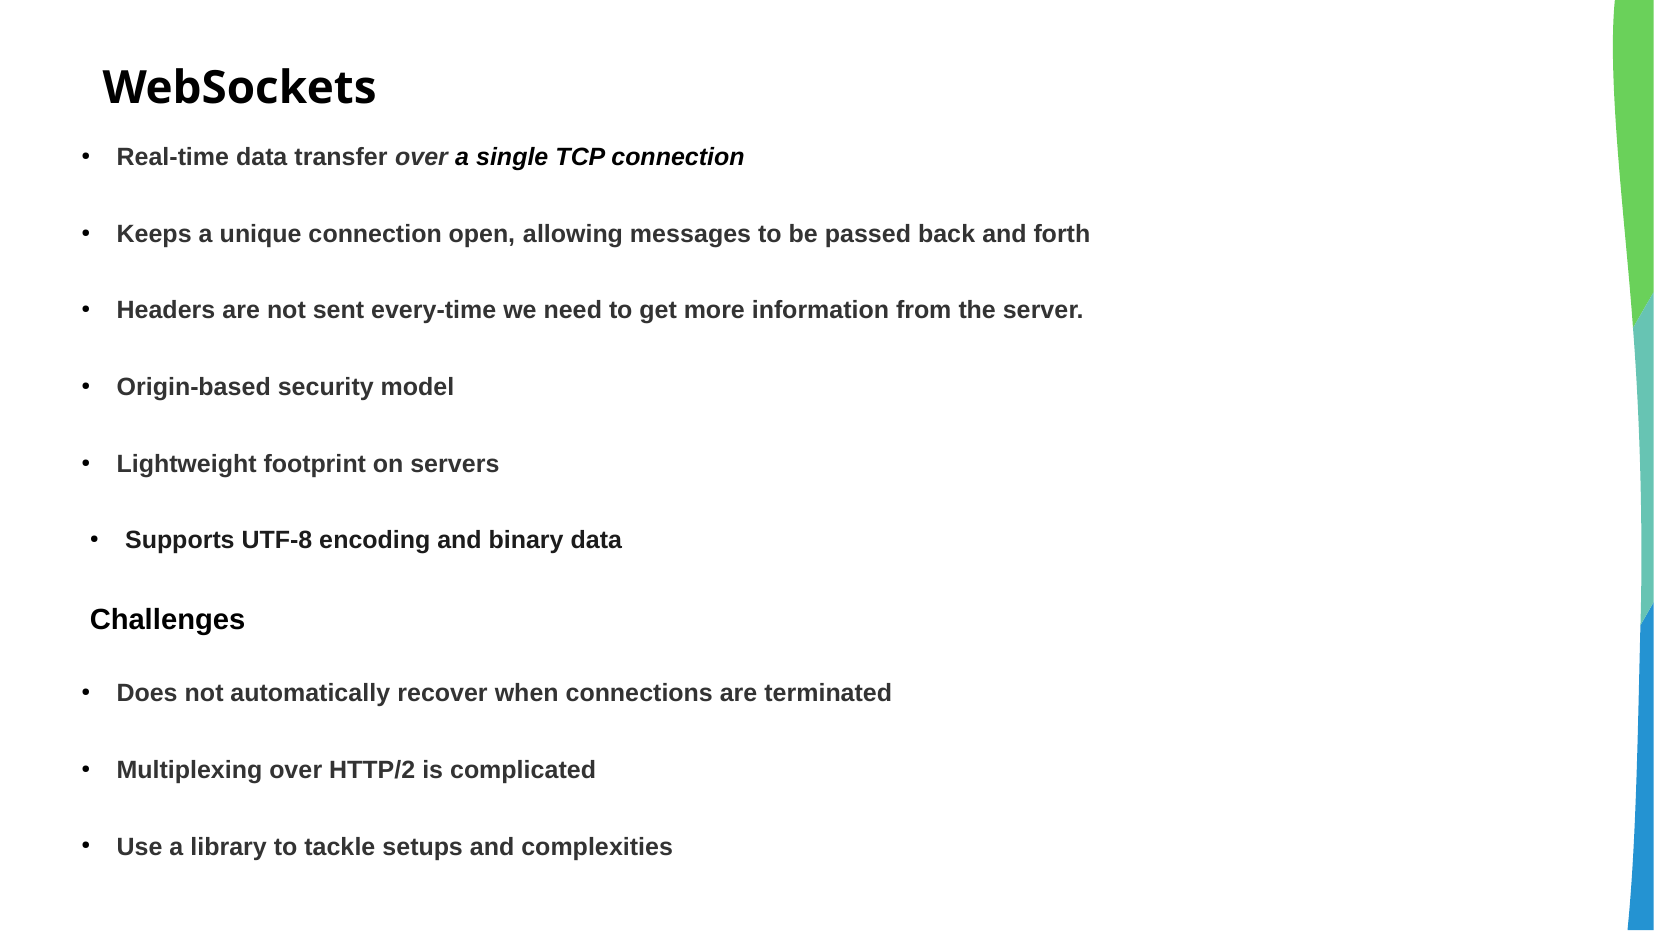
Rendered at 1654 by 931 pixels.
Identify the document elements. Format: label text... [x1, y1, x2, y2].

title WebSockets [66, 59, 413, 113]
text_box Lightweight footprint on servers [66, 442, 675, 481]
text_box Headers are not sent every-time we need to get more information from the server. [66, 288, 1417, 327]
text_box Origin-based security model [66, 365, 687, 404]
text_box Use a library to tackle setups and complexities [66, 825, 713, 873]
text_box Real-time data transfer over a single TCP connection [66, 135, 901, 193]
text_box Multiplexing over HTTP/2 is complicated [66, 748, 676, 787]
text_box Supports UTF-8 encoding and binary data [75, 518, 699, 562]
text_box Challenges [75, 595, 451, 626]
text_box Does not automatically recover when connections are terminated [66, 671, 1417, 710]
text_box Keeps a unique connection open, allowing messages to be passed back and forth [66, 212, 1379, 251]
